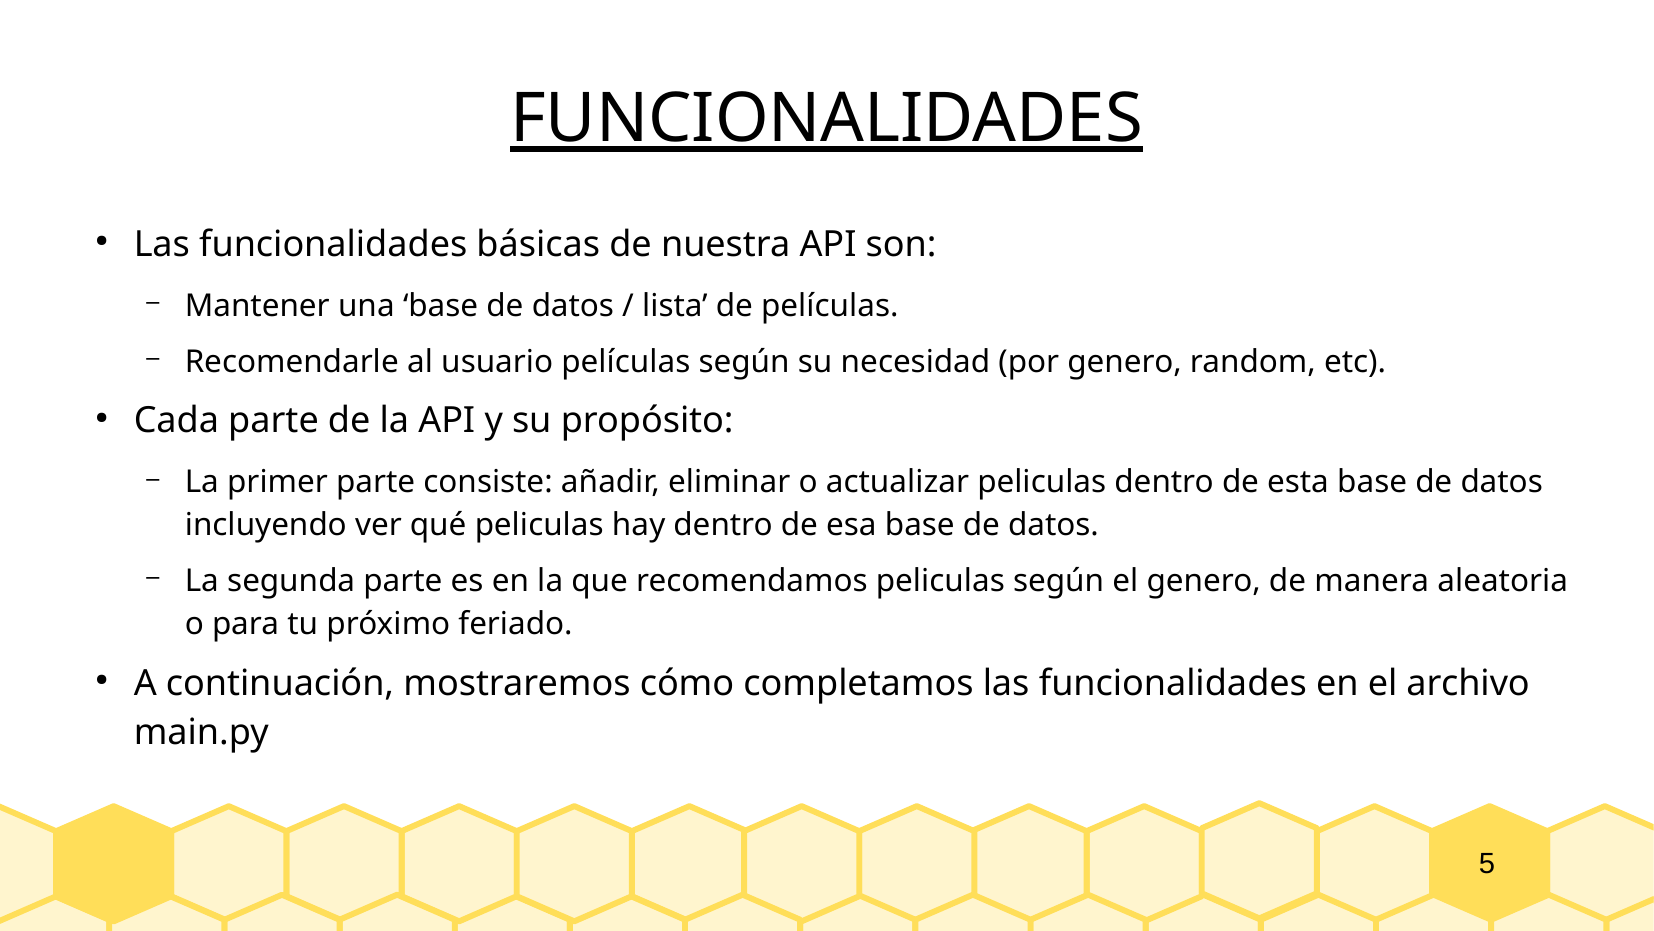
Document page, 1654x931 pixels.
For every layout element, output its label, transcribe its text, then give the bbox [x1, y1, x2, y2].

title FUNCIONALIDADES [82, 37, 1571, 193]
list Las funcionalidades básicas de nuestra API son: Mantener una ‘base de datos / lista’ de películas. Recomendarle al usuario películas según su necesidad (por genero, random, etc). Cada parte de la API y su propósito: La primer parte consiste: añadir, eliminar o actualizar peliculas dentro de esta base de datos incluyendo ver qué peliculas hay dentro de esa base de datos. La segunda parte es en la que recomendamos peliculas según el genero, de manera aleatoria o para tu próximo feriado. A continuación, mostraremos cómo completamos las funcionalidades en el archivo main.py [82, 217, 1571, 758]
